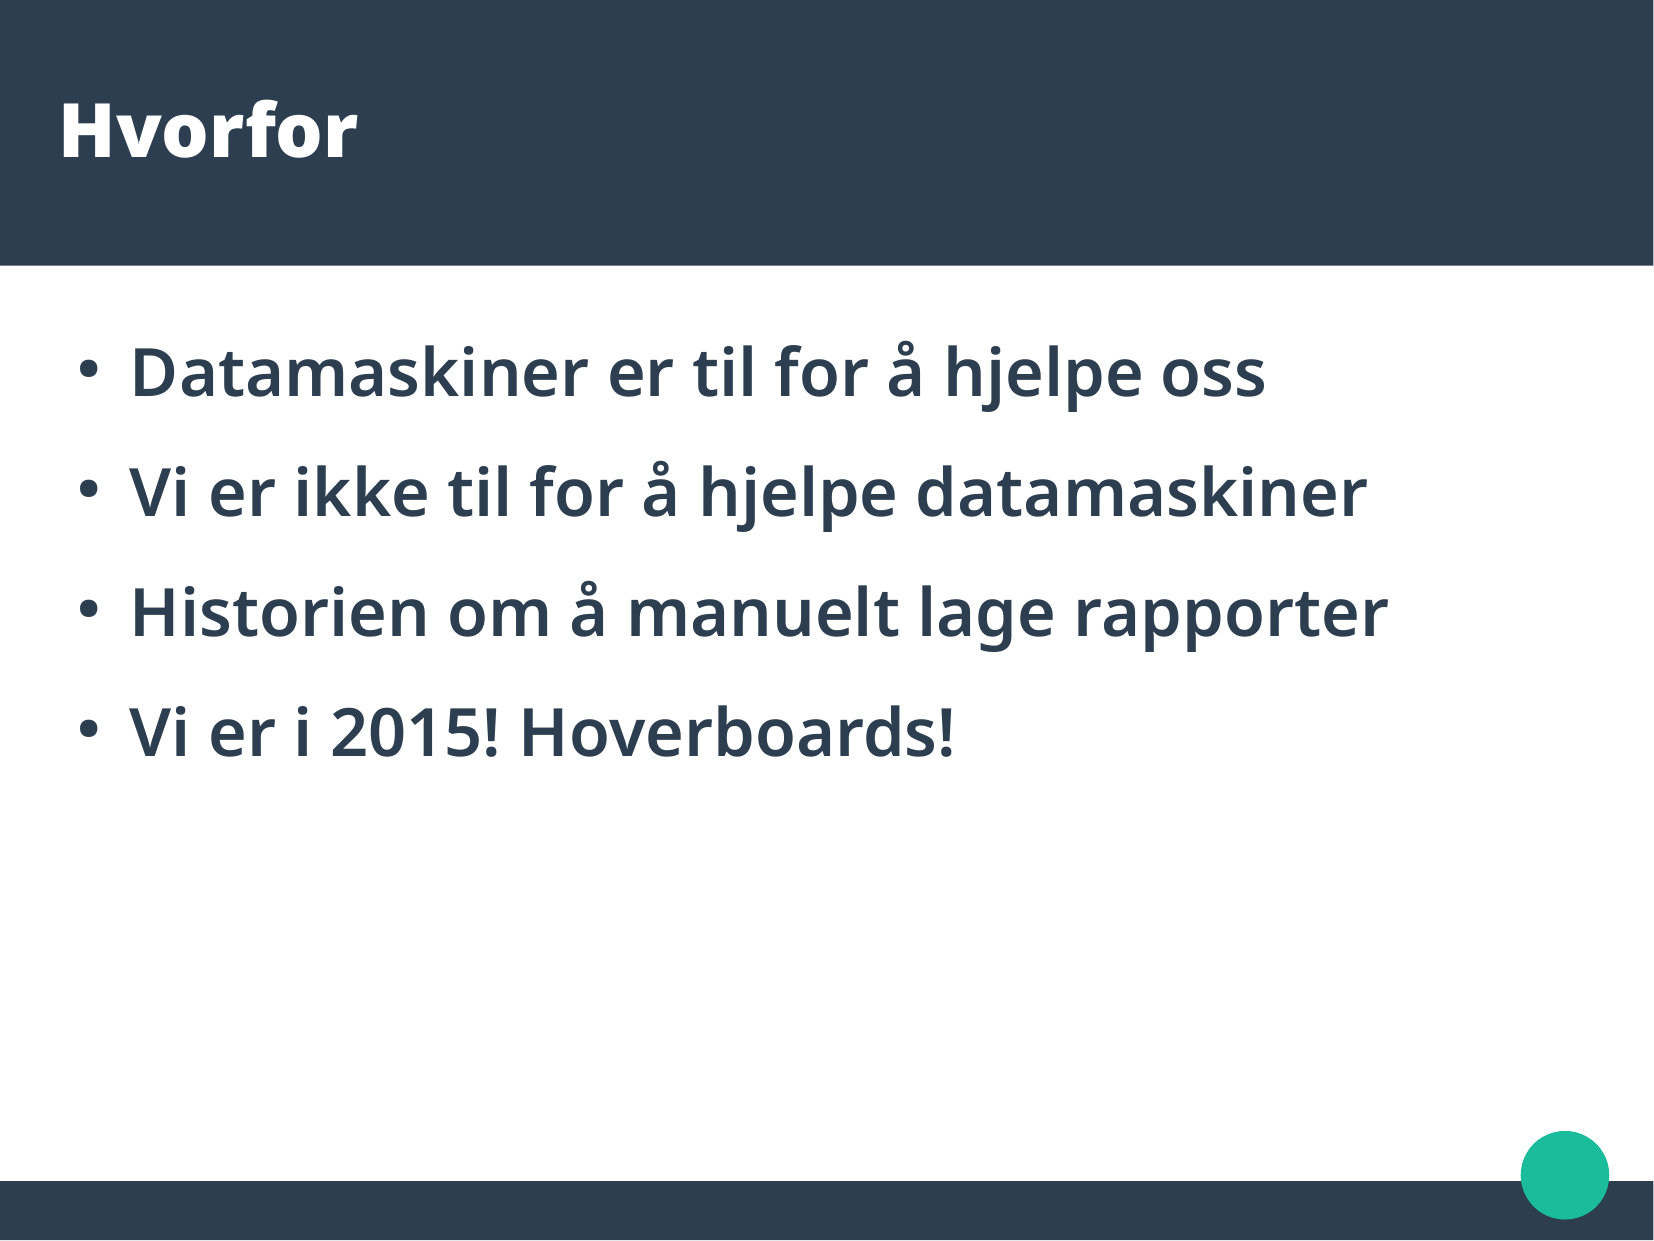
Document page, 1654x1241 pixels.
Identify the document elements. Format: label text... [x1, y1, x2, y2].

list Datamaskiner er til for å hjelpe oss Vi er ikke til for å hjelpe datamaskiner Historien om å manuelt lage rapporter Vi er i 2015! Hoverboards! [59, 324, 1595, 1152]
title Hvorfor [59, 49, 1595, 207]
